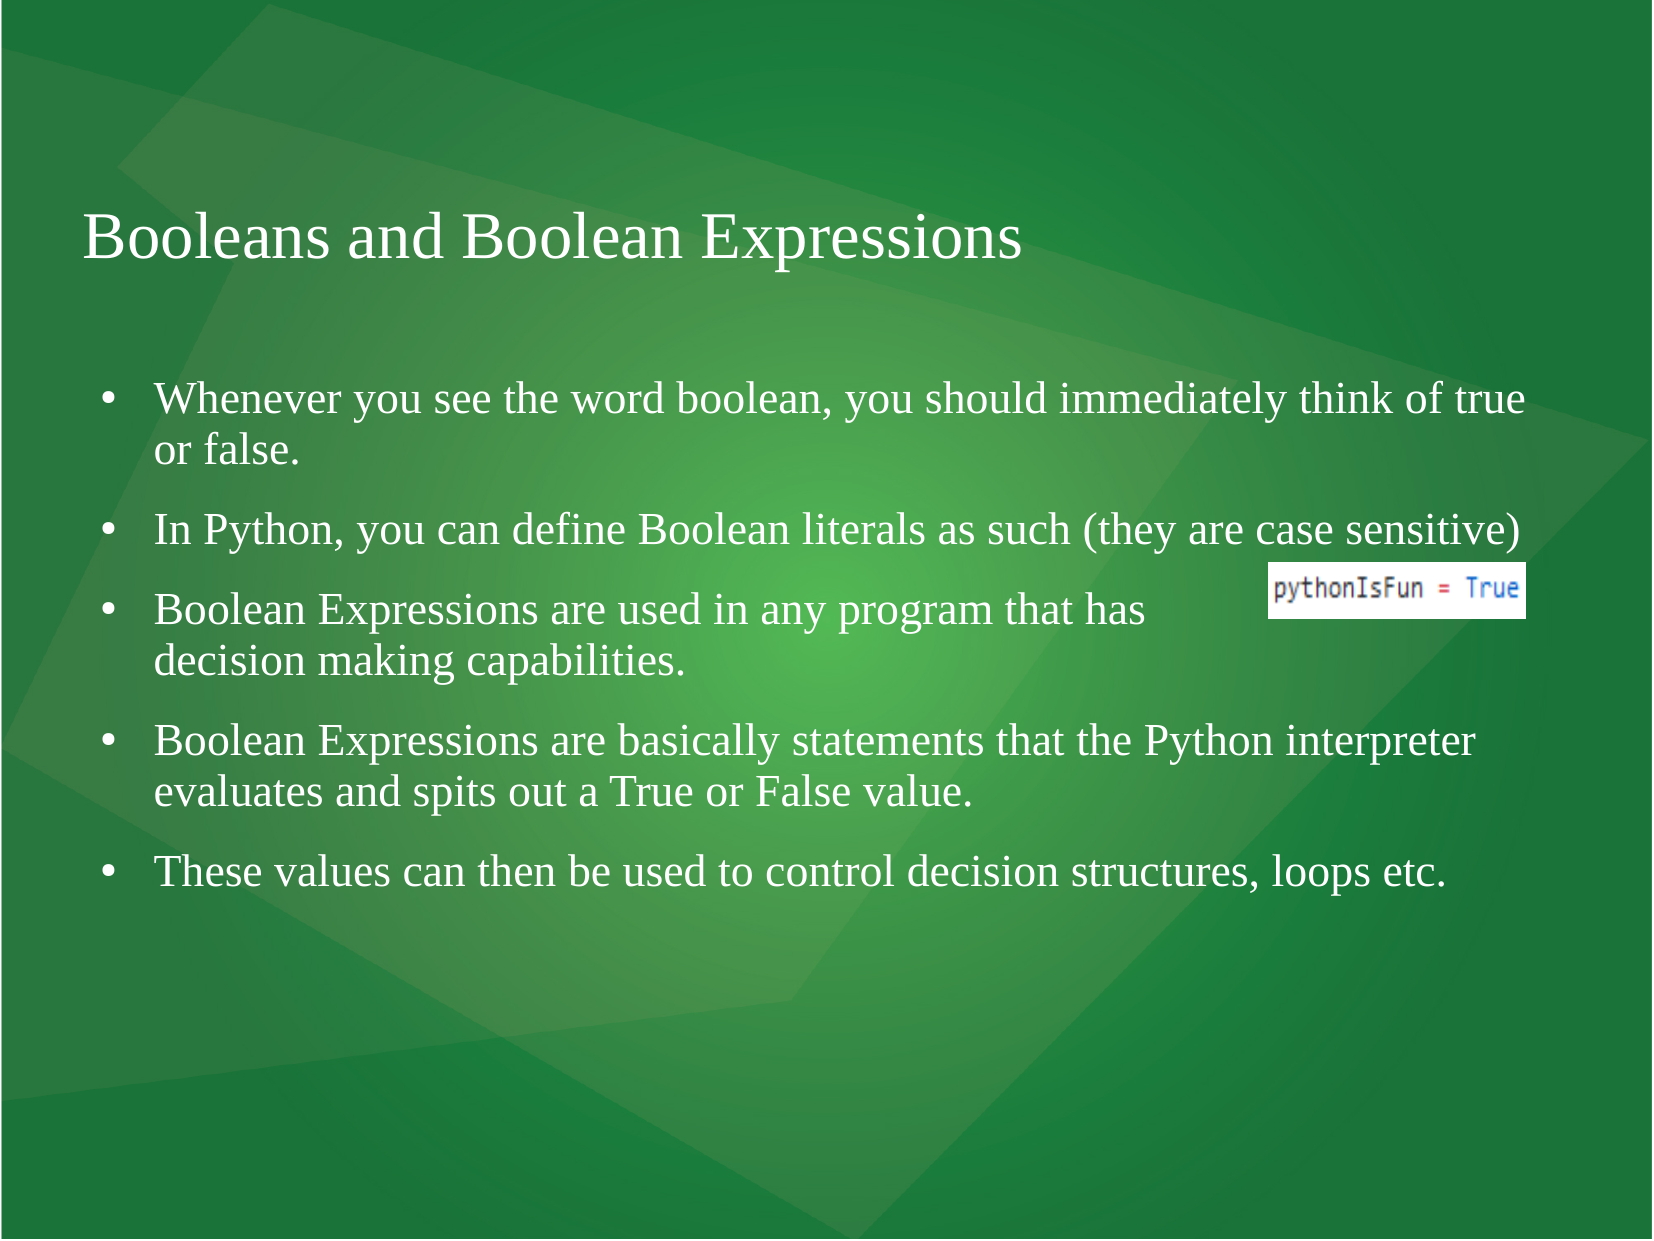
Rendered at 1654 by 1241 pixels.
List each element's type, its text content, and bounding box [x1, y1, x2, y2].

list Whenever you see the word boolean, you should immediately think of true or false. In Python, you can define Boolean literals as such (they are case sensitive) Boolean Expressions are used in any program that has decision making capabilities. Boolean Expressions are basically statements that the Python interpreter evaluates and spits out a True or False value. These values can then be used to control decision structures, loops etc. [82, 372, 1571, 1051]
title Booleans and Boolean Expressions [82, 132, 1571, 340]
picture [0, 0, 1652, 1241]
